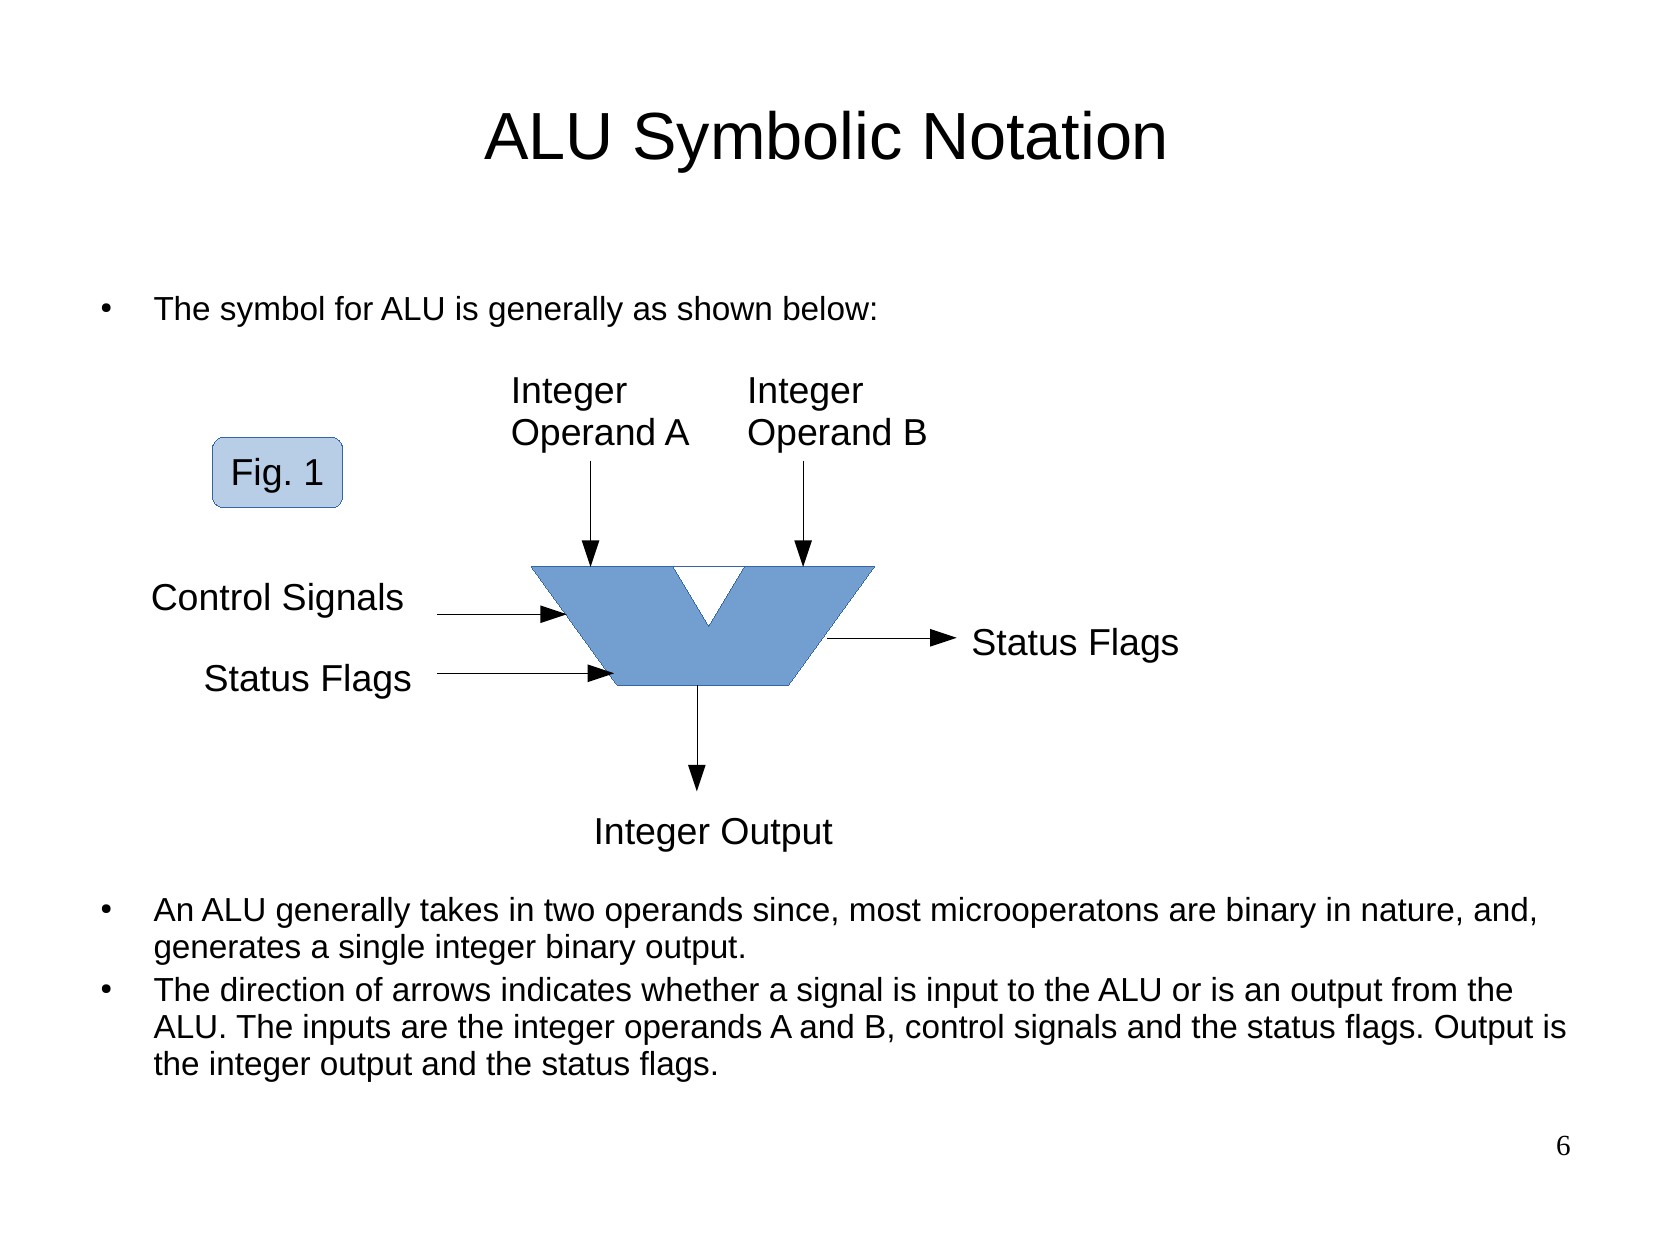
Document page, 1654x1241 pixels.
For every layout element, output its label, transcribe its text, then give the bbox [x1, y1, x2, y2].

text_box Status Flags [956, 614, 1241, 671]
text_box Fig. 1 [212, 437, 343, 508]
list The symbol for ALU is generally as shown below: An ALU generally takes in two operands since, most microoperatons are binary in nature, and, generates a single integer binary output. The direction of arrows indicates whether a signal is input to the ALU or is an output from the ALU. The inputs are the integer operands A and B, control signals and the status flags. Output is the integer output and the status flags. [82, 290, 1571, 1193]
text_box Control Signals [129, 569, 426, 627]
text_box Integer Output [578, 803, 875, 861]
title ALU Symbolic Notation [82, 49, 1571, 225]
text_box [531, 566, 875, 686]
text_box Integer Operand B [732, 361, 945, 461]
text_box Integer Operand A [496, 361, 709, 461]
text_box Status Flags [188, 649, 461, 707]
